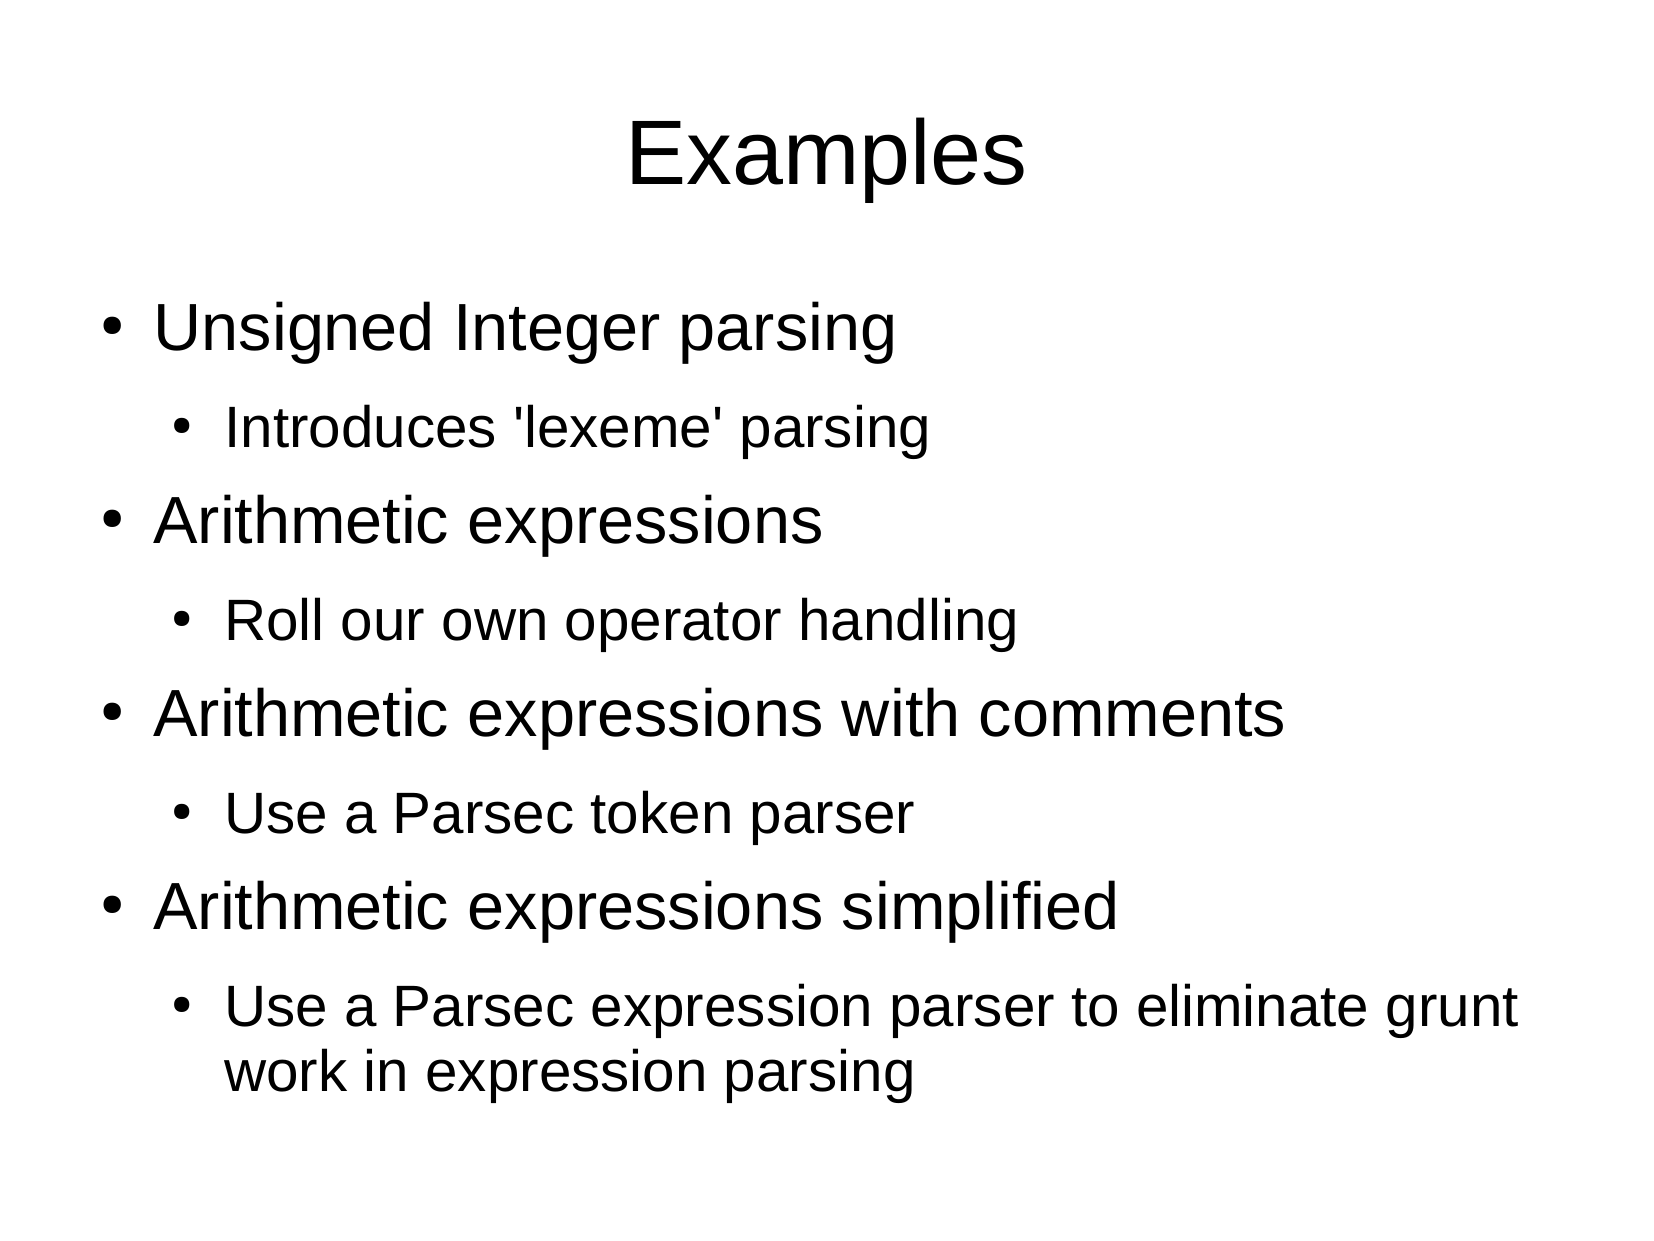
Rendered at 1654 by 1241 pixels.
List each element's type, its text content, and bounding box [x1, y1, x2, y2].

title Examples [82, 56, 1571, 250]
list Unsigned Integer parsing Introduces 'lexeme' parsing Arithmetic expressions Roll our own operator handling Arithmetic expressions with comments Use a Parsec token parser Arithmetic expressions simplified Use a Parsec expression parser to eliminate grunt work in expression parsing [82, 290, 1571, 1109]
